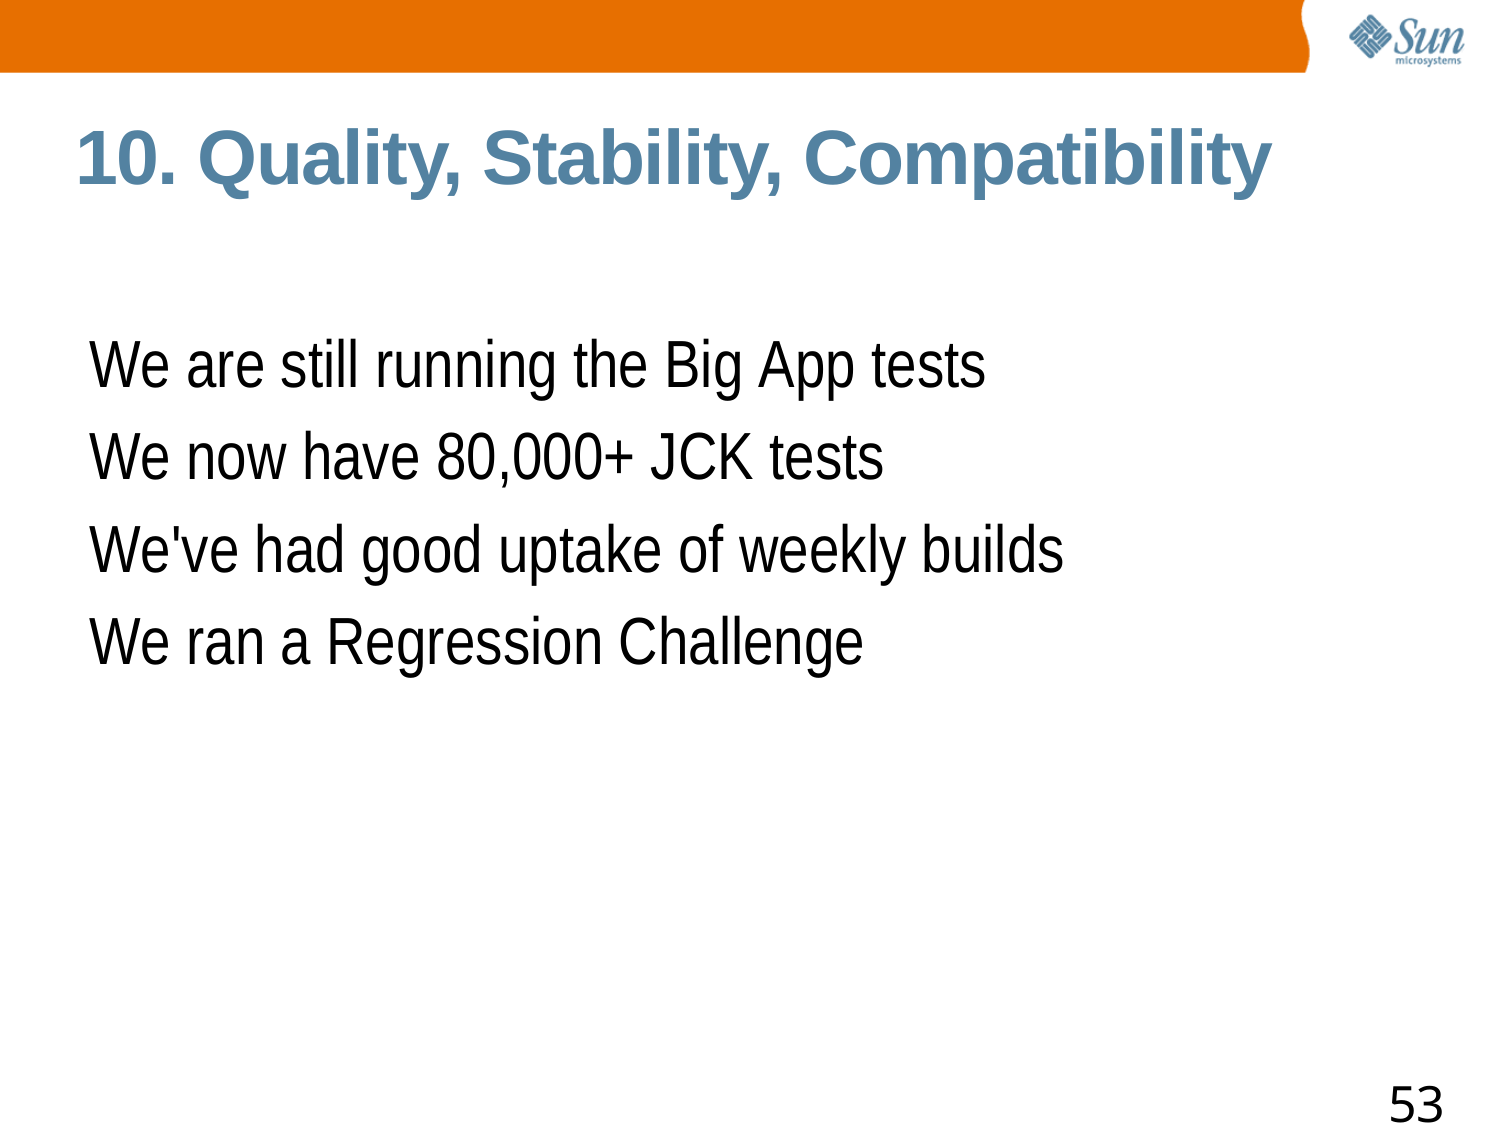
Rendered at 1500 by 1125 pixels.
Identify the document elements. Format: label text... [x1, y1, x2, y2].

picture [0, 0, 1500, 75]
title 10. Quality, Stability, Compatibility [75, 122, 1438, 228]
list We are still running the Big App tests We now have 80,000+ JCK tests We've had good uptake of weekly builds We ran a Regression Challenge [71, 335, 1353, 1097]
